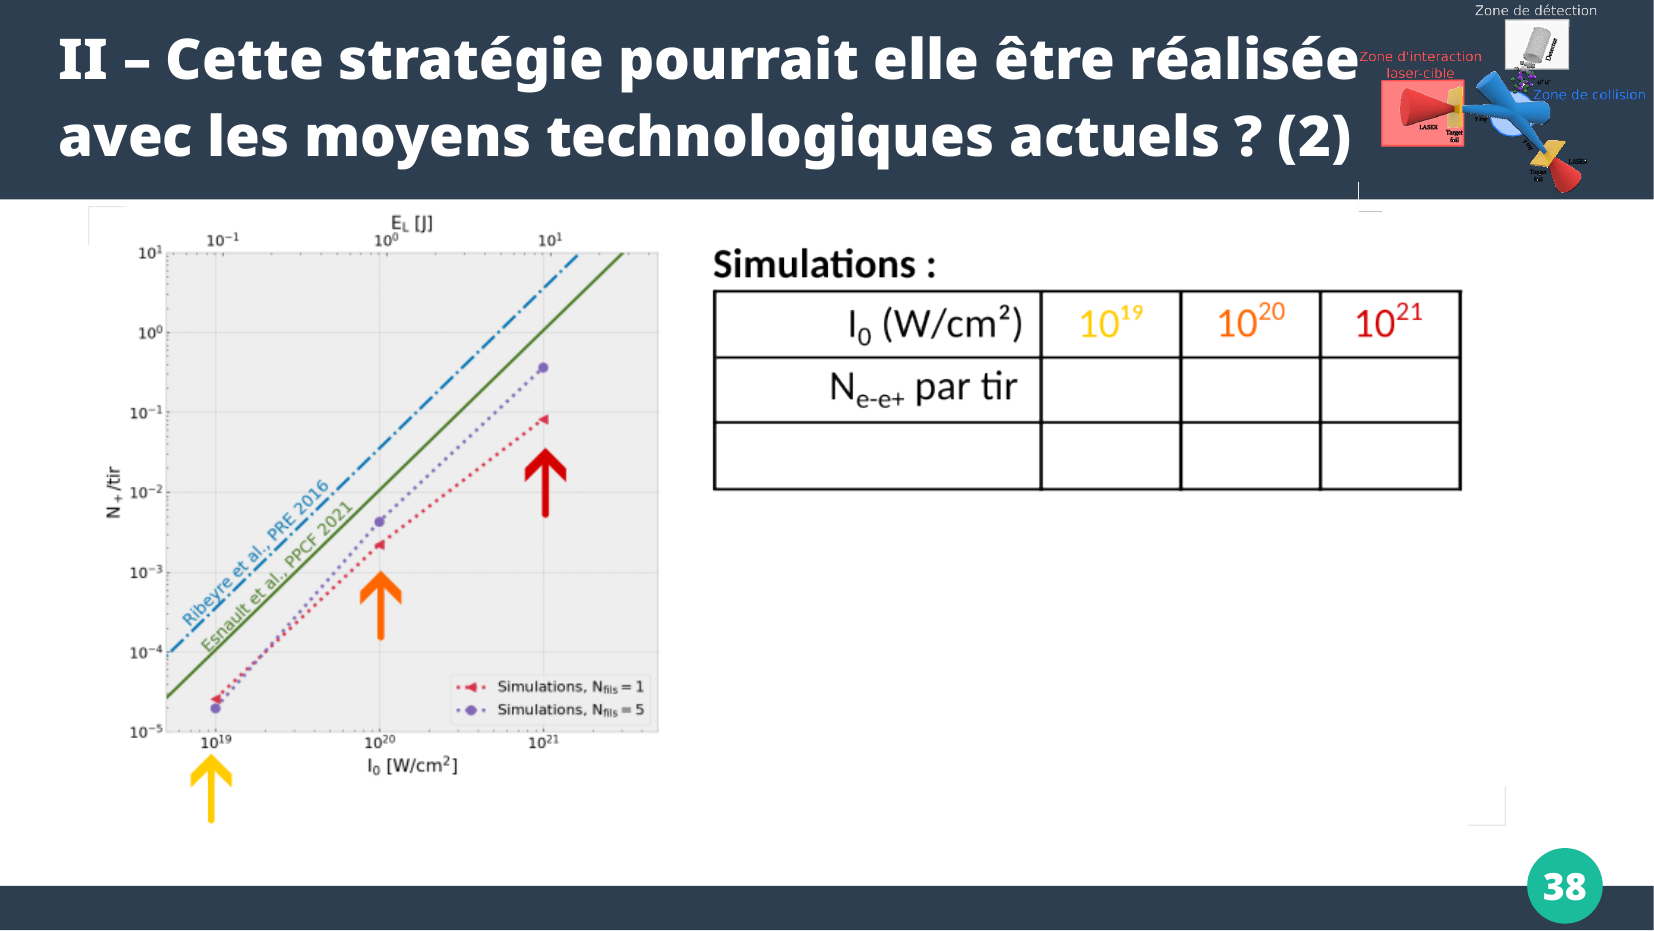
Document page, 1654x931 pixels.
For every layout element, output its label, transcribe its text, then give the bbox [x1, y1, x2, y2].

title II – Cette stratégie pourrait elle être réalisée avec les moyens technologiques actuels ? (2) [59, 37, 1358, 155]
picture [88, 0, 1654, 826]
